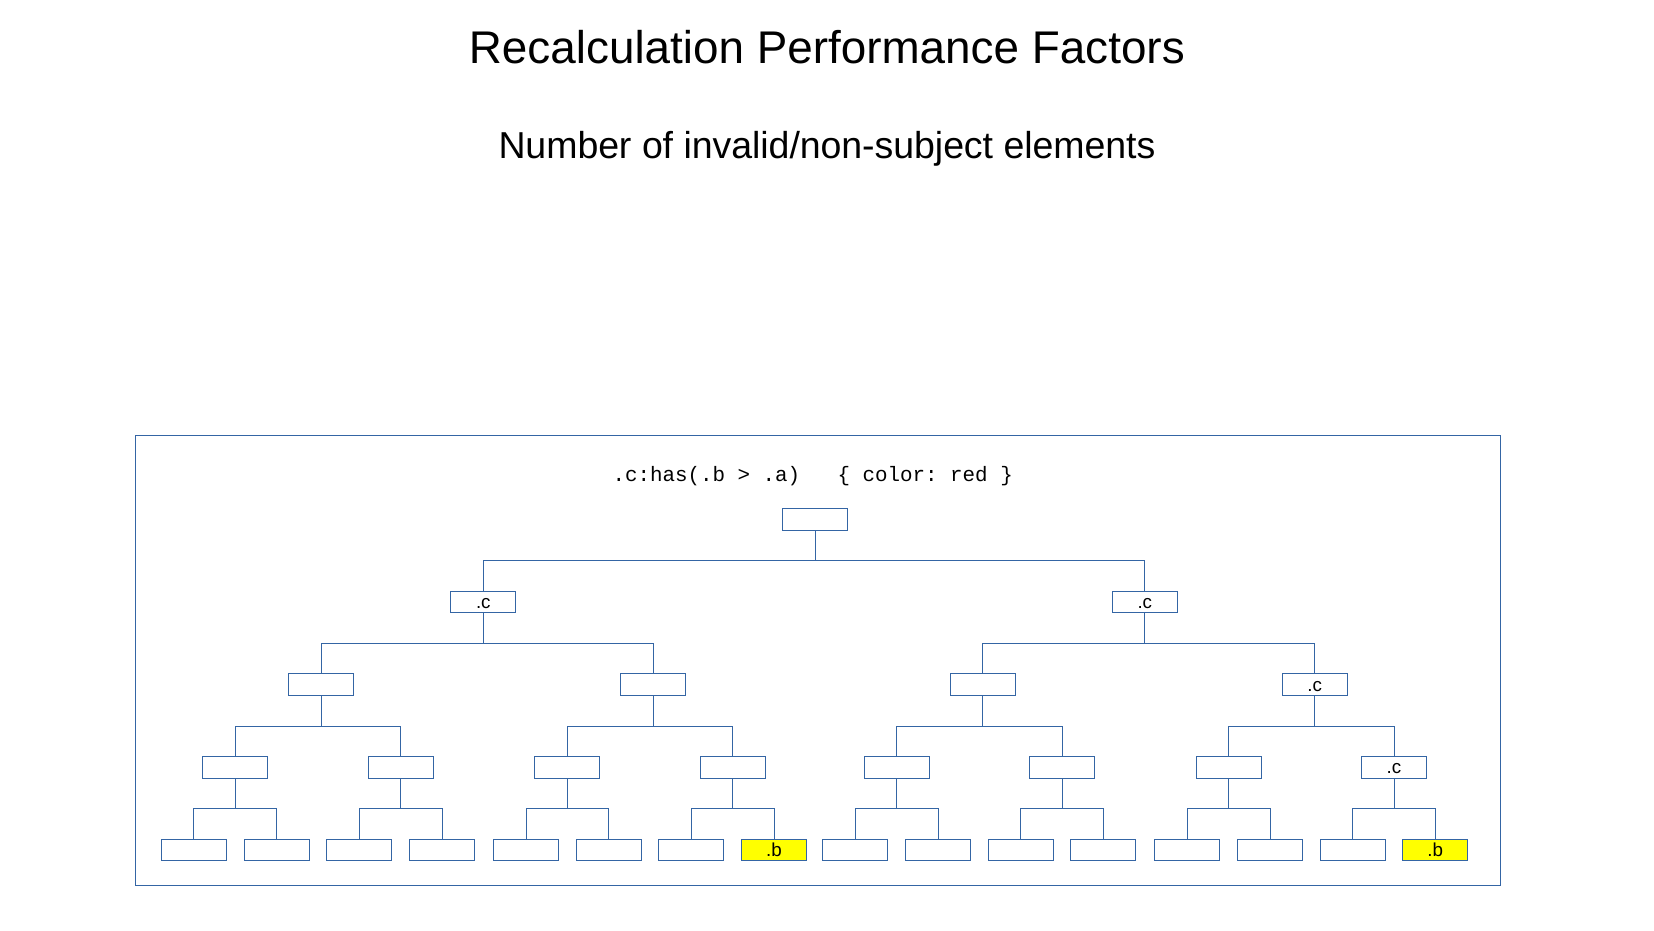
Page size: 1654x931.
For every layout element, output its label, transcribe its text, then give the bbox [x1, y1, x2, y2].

text_box [135, 435, 1501, 886]
text_box Recalculation Performance Factors Number of invalid/non-subject elements [0, 15, 1654, 175]
